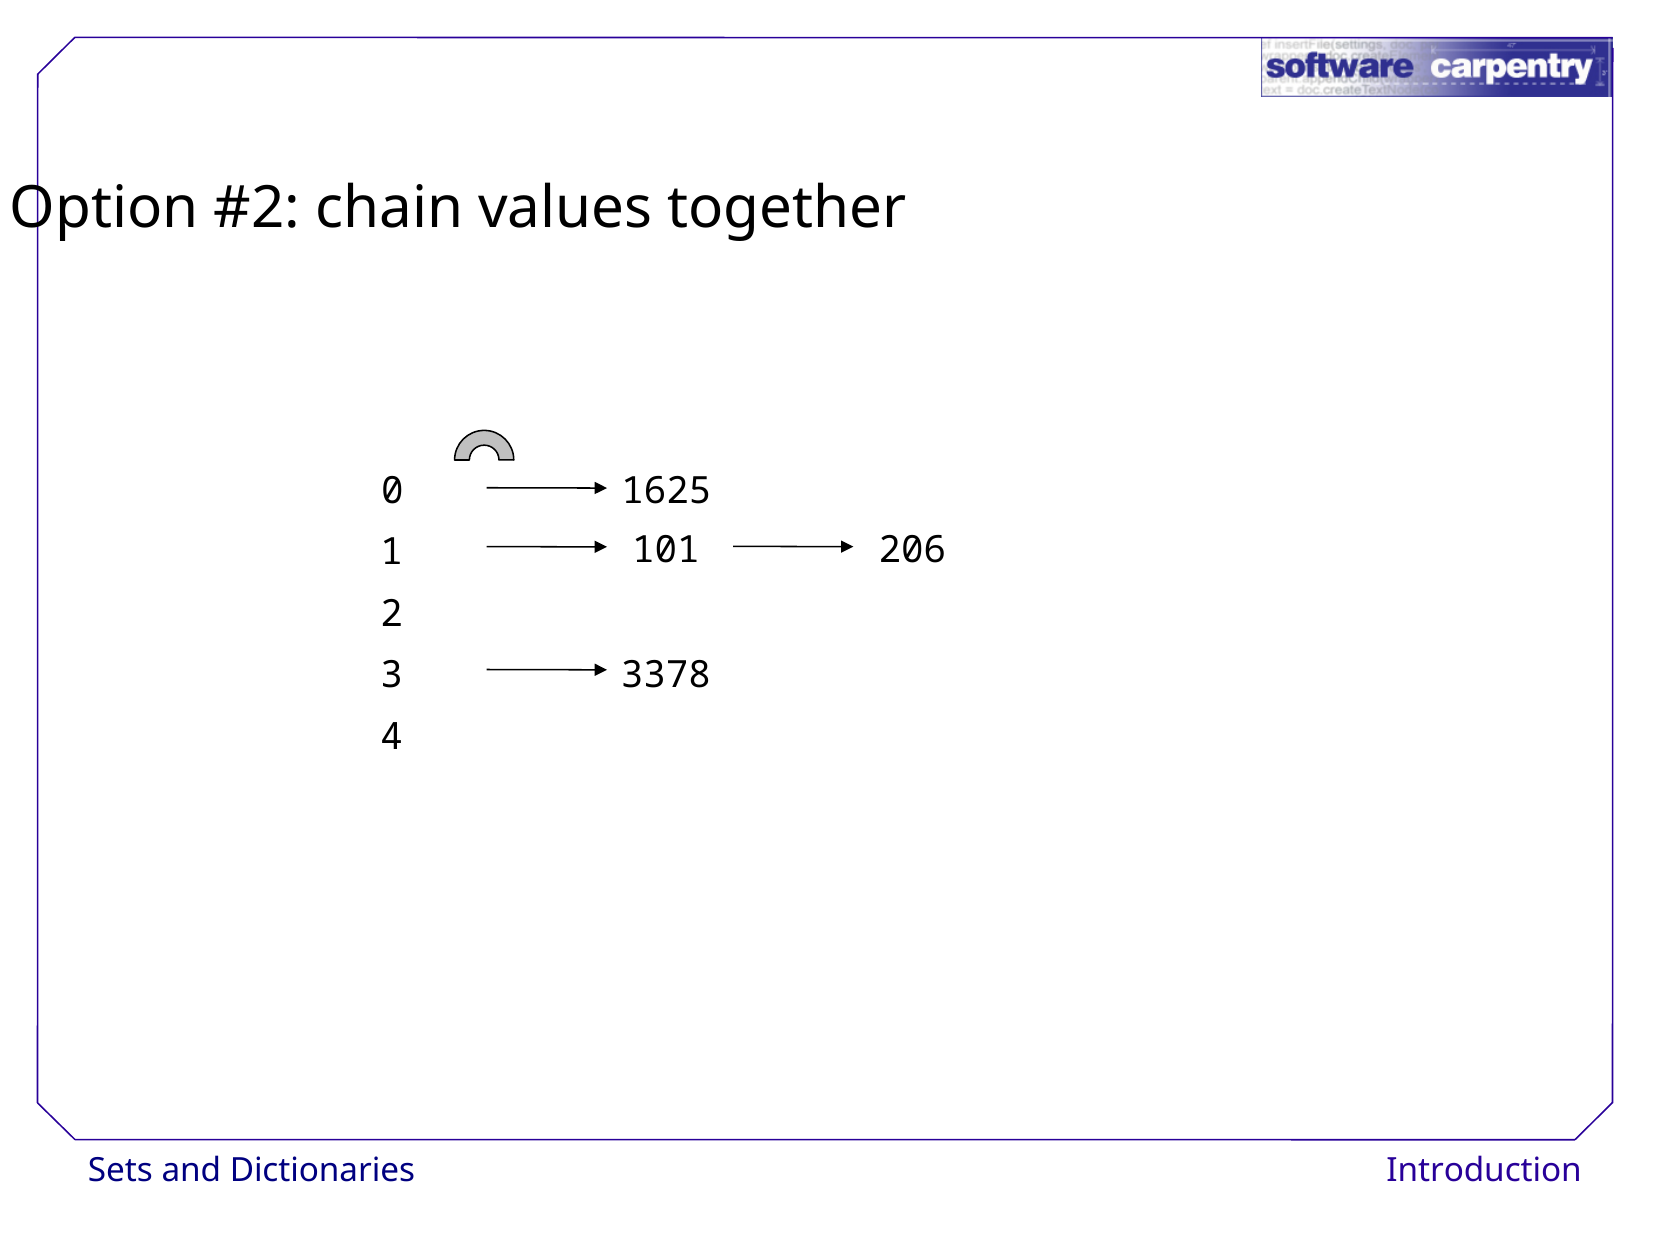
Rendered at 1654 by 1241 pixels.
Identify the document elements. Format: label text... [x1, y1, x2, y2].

text_box 3378 [599, 634, 732, 710]
text_box 1625 [600, 450, 733, 526]
table_cell [458, 520, 515, 581]
table_cell [458, 641, 515, 702]
text_box 101 [599, 509, 732, 585]
text_box 0 [326, 450, 459, 526]
table_cell [458, 702, 515, 762]
text_box Option #2: chain values together [0, 126, 1072, 248]
picture [1261, 39, 1613, 97]
text_box [456, 430, 514, 460]
text_box 4 [325, 696, 458, 772]
text_box 3 [325, 634, 458, 696]
text_box 1 [325, 511, 458, 573]
table_header [459, 460, 515, 520]
text_box 2 [325, 573, 458, 634]
table_cell [458, 581, 515, 641]
text_box 206 [846, 509, 979, 585]
